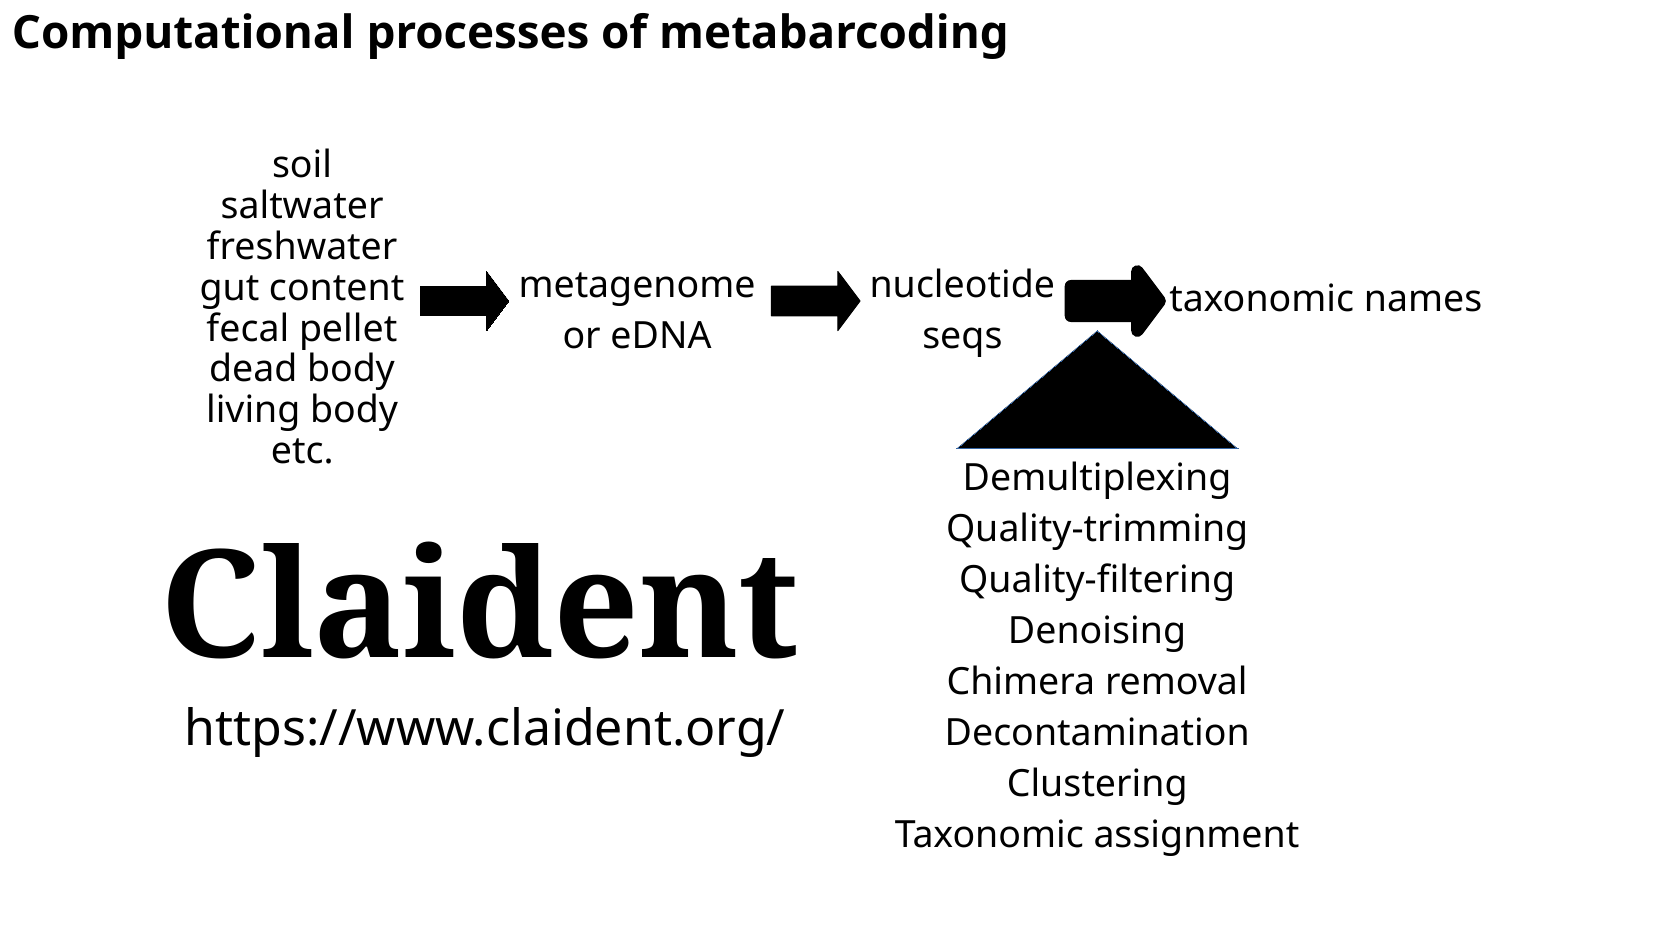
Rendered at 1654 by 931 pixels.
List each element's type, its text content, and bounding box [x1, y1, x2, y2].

text_box Claident [146, 490, 815, 710]
text_box taxonomic names [1154, 263, 1498, 330]
title Computational processes of metabarcoding [11, 0, 1642, 130]
text_box [420, 271, 509, 331]
text_box soil saltwater freshwater gut content fecal pellet dead body living body etc. [184, 137, 420, 480]
text_box https://www.claident.org/ [169, 684, 803, 768]
text_box nucleotide seqs [854, 249, 1071, 367]
text_box Demultiplexing Quality-trimming Quality-filtering Denoising Chimera removal Decontamination Clustering Taxonomic assignment [879, 442, 1315, 866]
text_box [1070, 271, 1160, 331]
text_box metagenome or eDNA [503, 249, 771, 367]
text_box [956, 330, 1239, 449]
text_box [771, 271, 861, 331]
